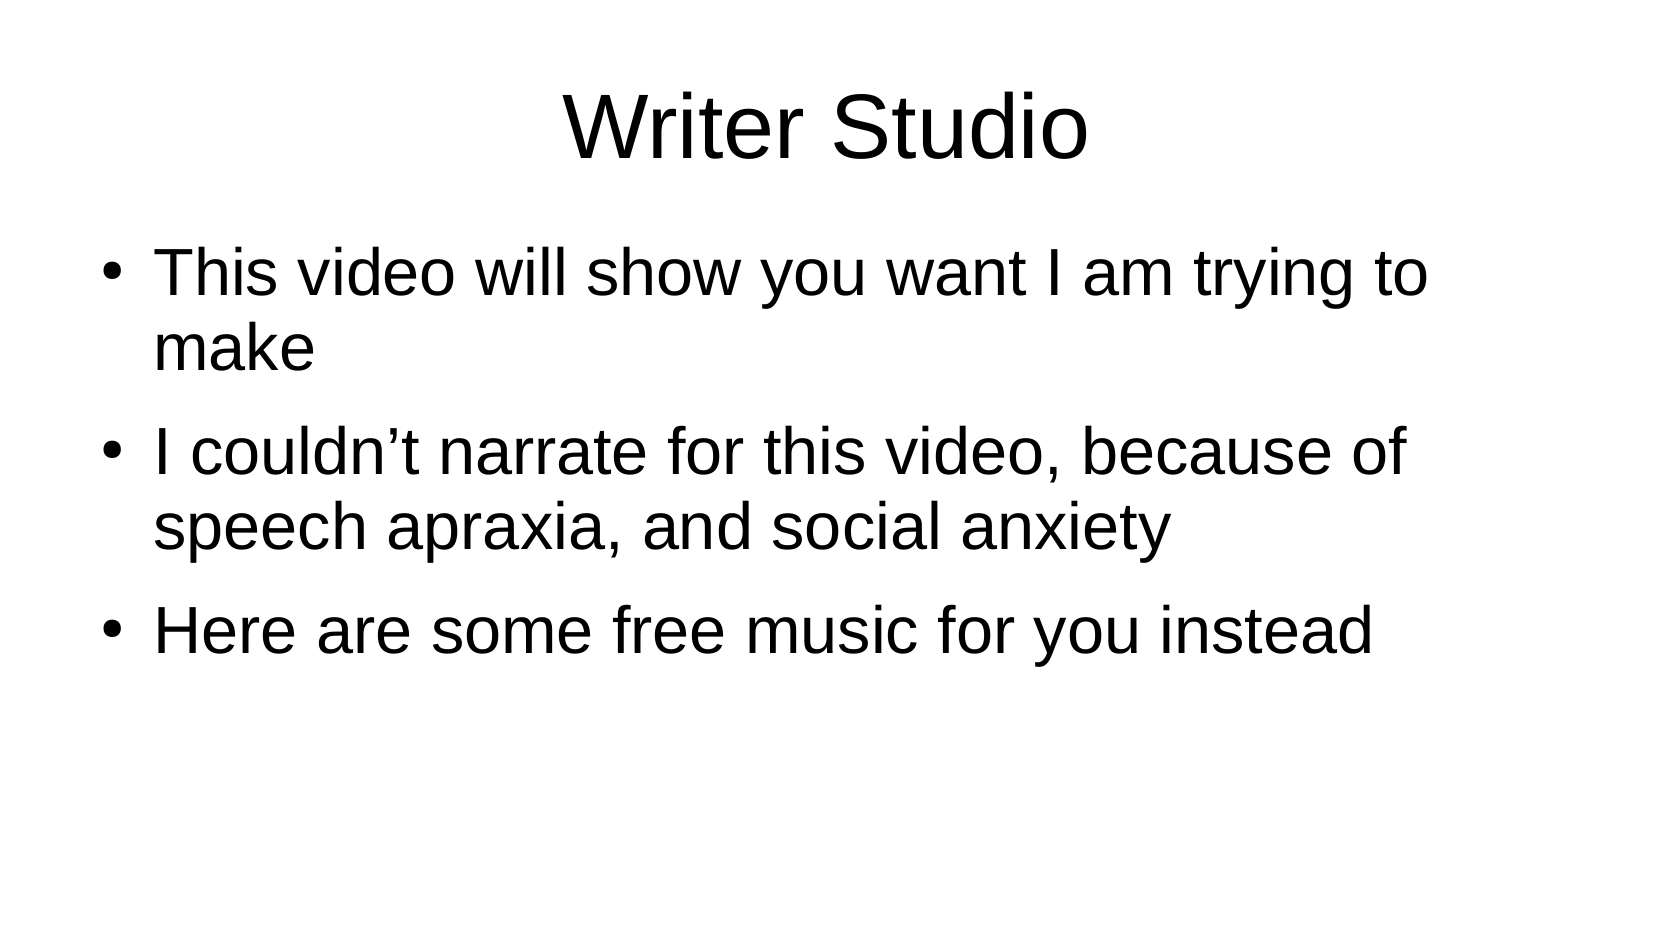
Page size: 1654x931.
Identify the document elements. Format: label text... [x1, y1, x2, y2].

list This video will show you want I am trying to make I couldn’t narrate for this video, because of speech apraxia, and social anxiety Here are some free music for you instead [82, 235, 1571, 880]
title Writer Studio [82, 48, 1571, 205]
